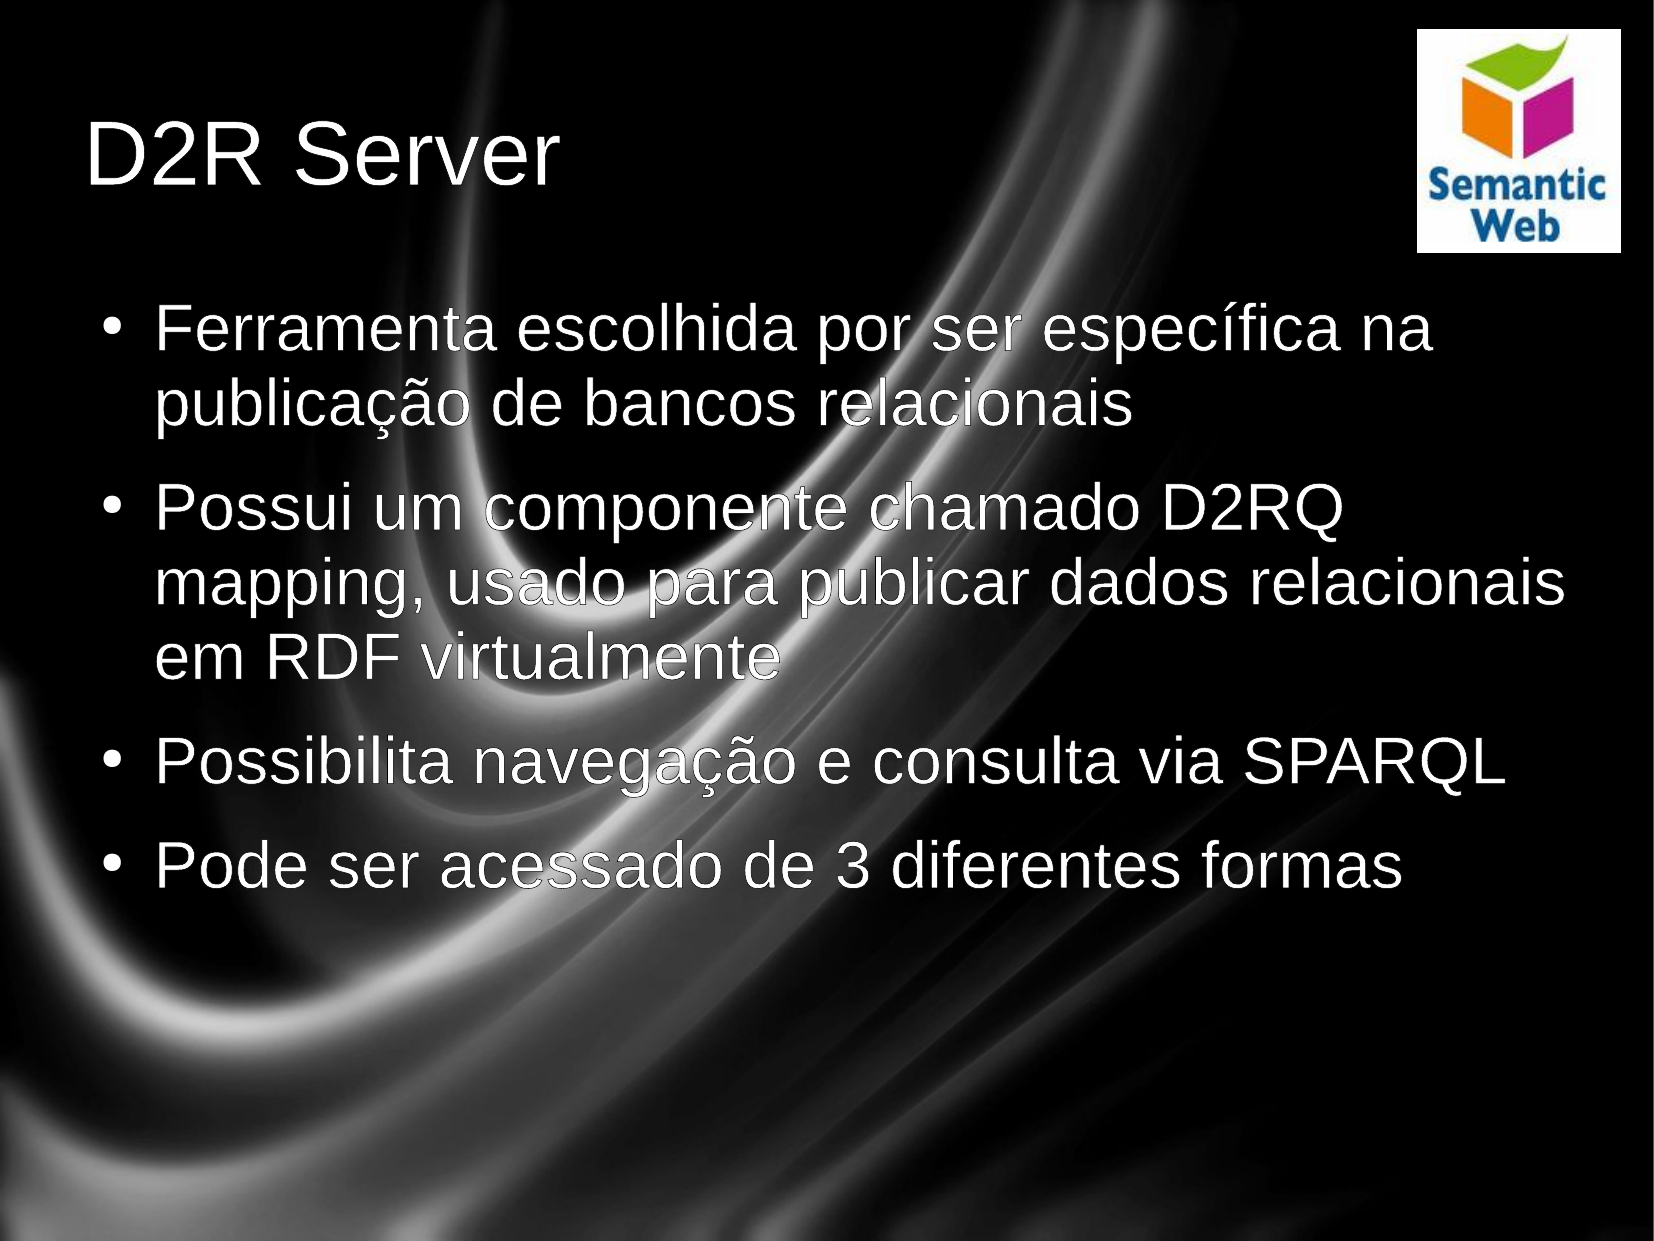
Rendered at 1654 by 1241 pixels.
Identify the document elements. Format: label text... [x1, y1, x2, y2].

list Ferramenta escolhida por ser específica na publicação de bancos relacionais Possui um componente chamado D2RQ mapping, usado para publicar dados relacionais em RDF virtualmente Possibilita navegação e consulta via SPARQL Pode ser acessado de 3 diferentes formas [82, 290, 1571, 1109]
title D2R Server [82, 49, 1359, 257]
picture [0, 0, 1654, 1241]
